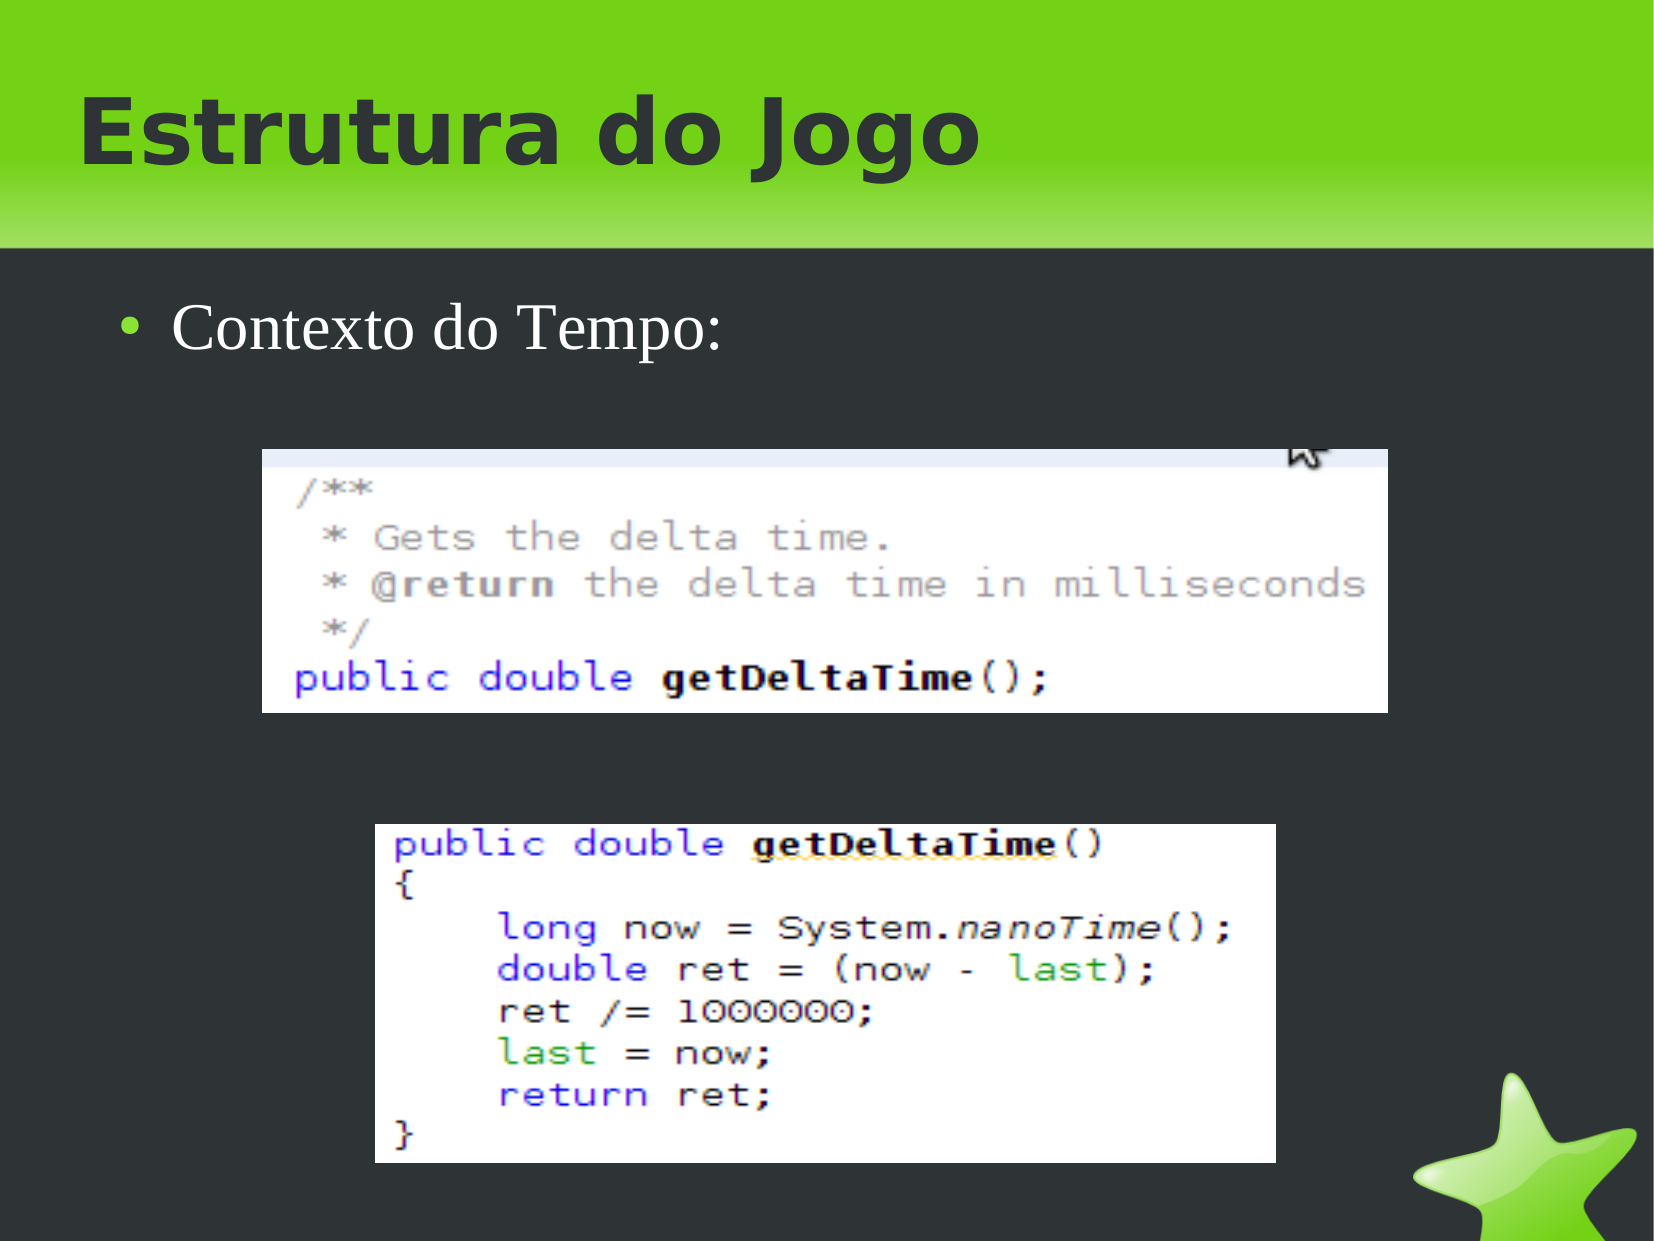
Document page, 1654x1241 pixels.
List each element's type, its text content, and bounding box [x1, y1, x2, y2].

picture [0, 0, 1654, 1241]
title Estrutura do Jogo [76, 29, 1565, 237]
list Contexto do Tempo: [82, 290, 1571, 1109]
